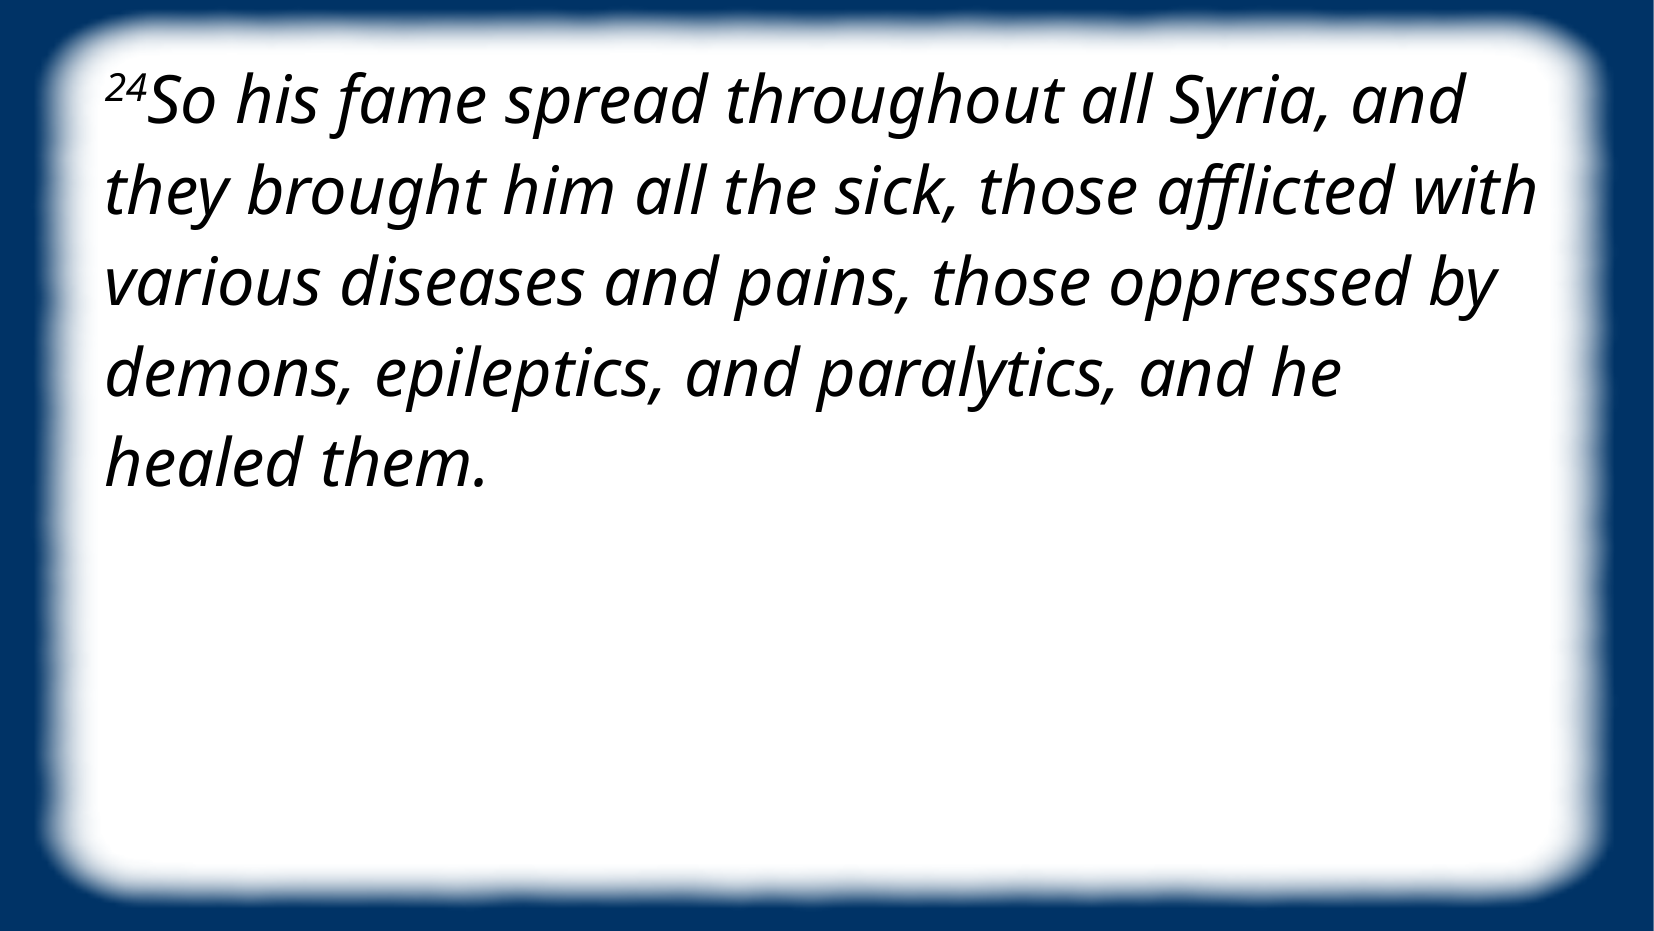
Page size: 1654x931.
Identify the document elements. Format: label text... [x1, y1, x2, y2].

picture [0, 0, 1654, 931]
text_box 24So his fame spread throughout all Syria, and they brought him all the sick, those afflicted with various diseases and pains, those oppressed by demons, epileptics, and paralytics, and he healed them. [90, 45, 1576, 526]
